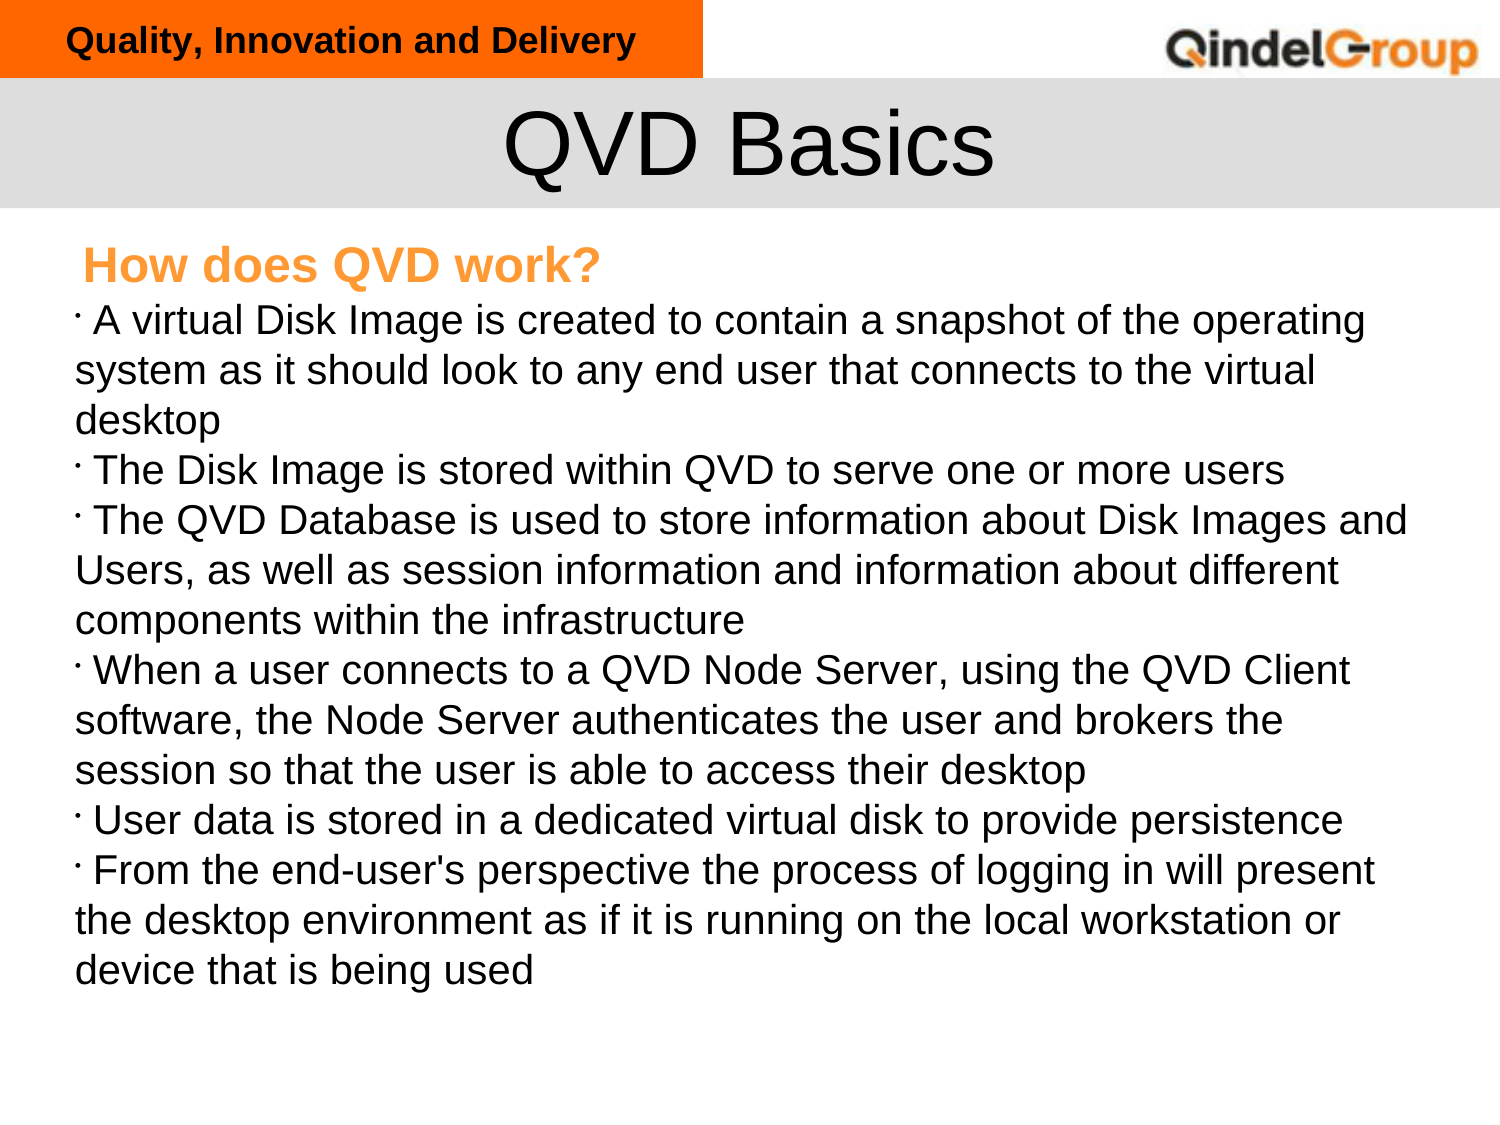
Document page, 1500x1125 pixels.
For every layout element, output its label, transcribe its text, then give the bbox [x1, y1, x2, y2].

text_box How does QVD work? A virtual Disk Image is created to contain a snapshot of the operating system as it should look to any end user that connects to the virtual desktop The Disk Image is stored within QVD to serve one or more users The QVD Database is used to store information about Disk Images and Users, as well as session information and information about different components within the infrastructure When a user connects to a QVD Node Server, using the QVD Client software, the Node Server authenticates the user and brokers the session so that the user is able to access their desktop User data is stored in a dedicated virtual disk to provide persistence From the end-user's perspective the process of logging in will present the desktop environment as if it is running on the local workstation or device that is being used [60, 224, 1426, 1001]
picture [1163, 23, 1481, 78]
title QVD Basics [75, 45, 1426, 224]
